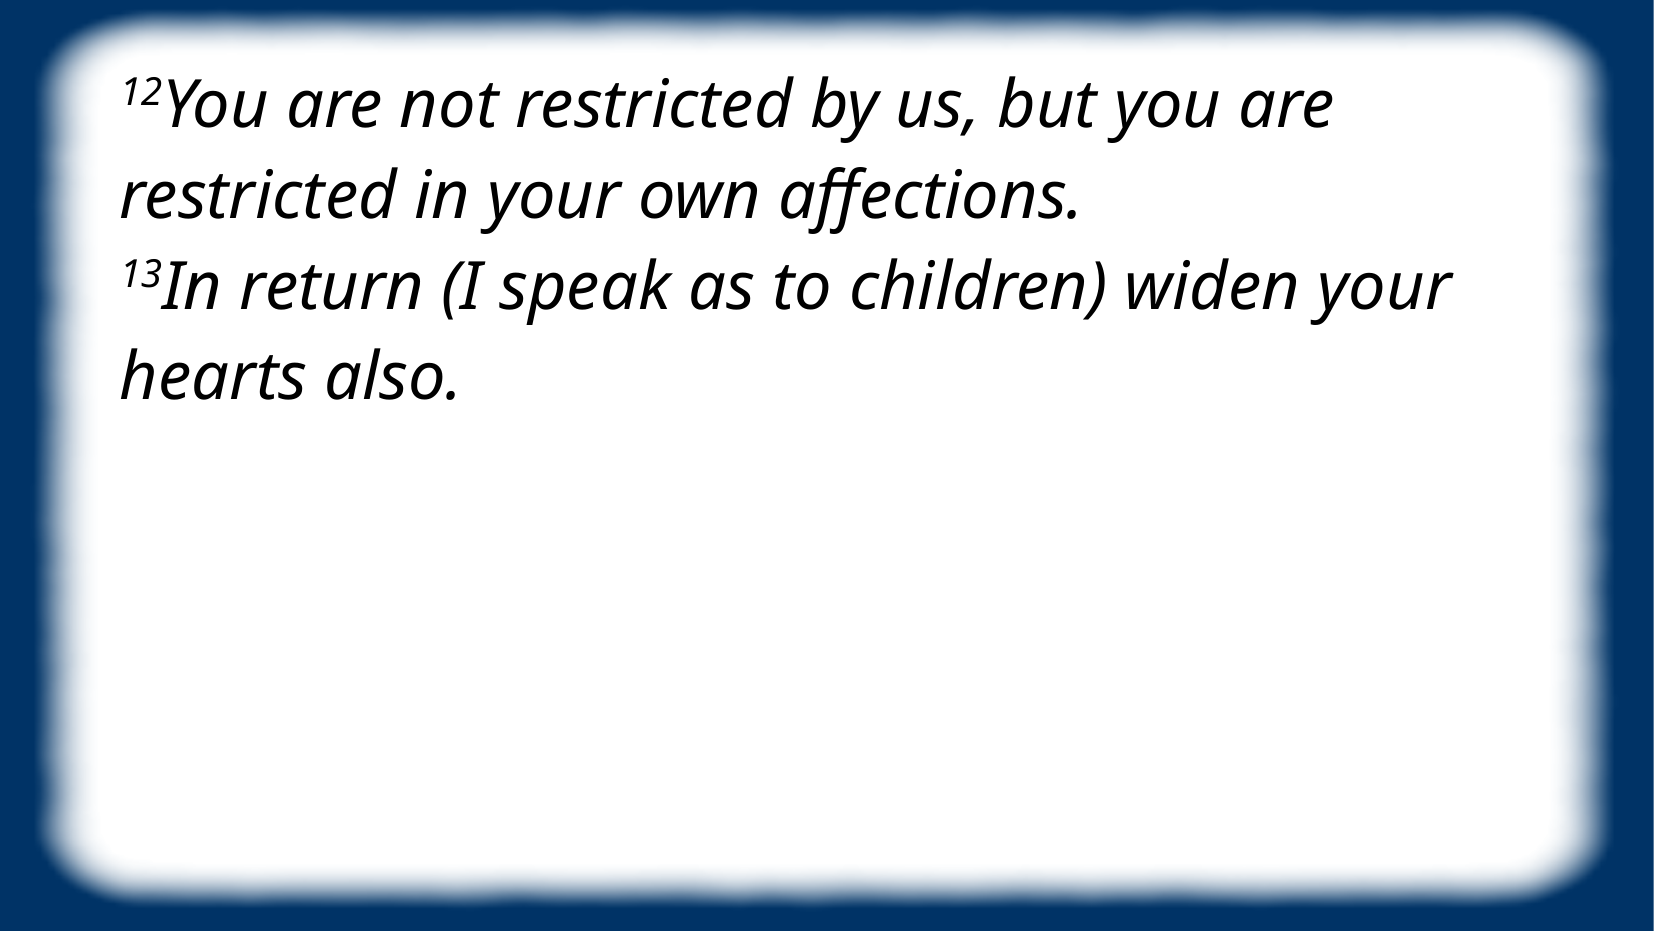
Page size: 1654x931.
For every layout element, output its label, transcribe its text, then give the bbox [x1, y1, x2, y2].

text_box 12You are not restricted by us, but you are restricted in your own affections. 13In return (I speak as to children) widen your hearts also. [105, 48, 1561, 436]
picture [0, 0, 1654, 931]
